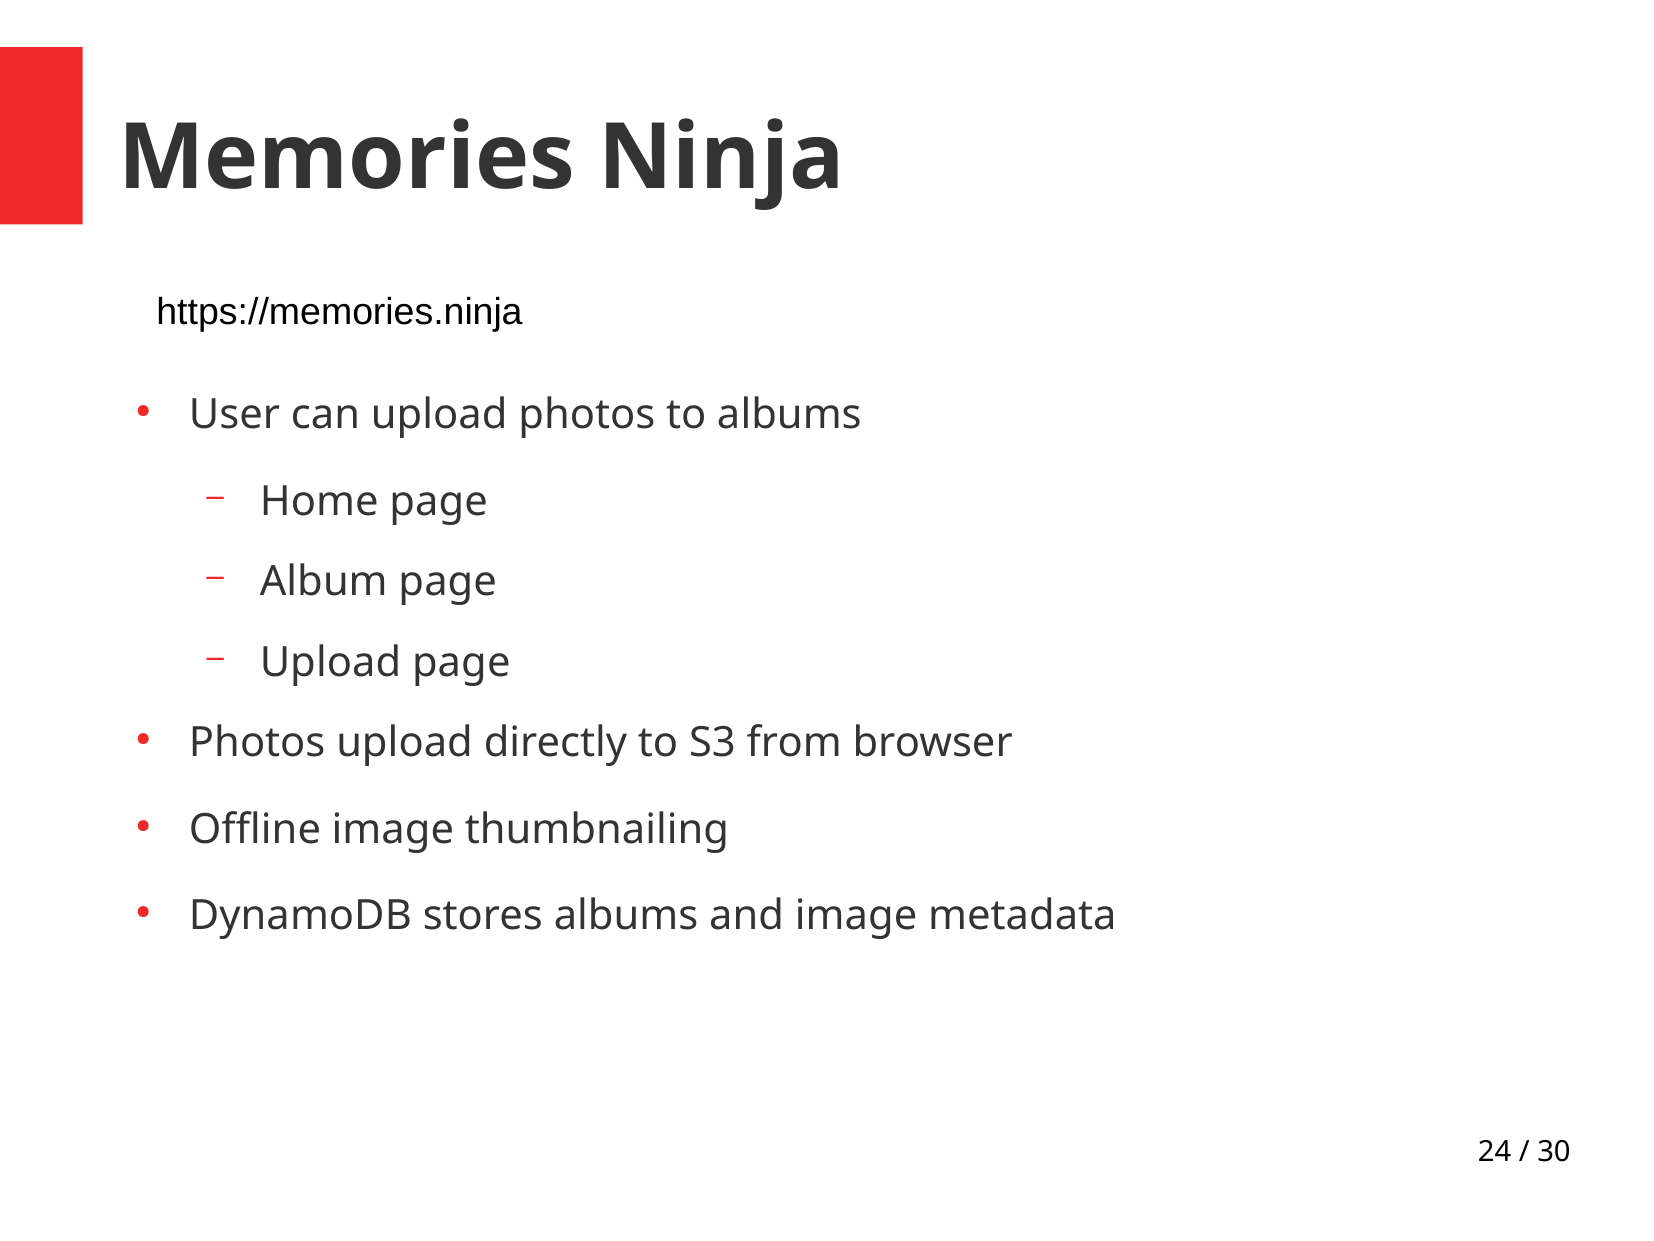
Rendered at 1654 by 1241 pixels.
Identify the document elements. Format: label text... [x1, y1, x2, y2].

text_box https://memories.ninja [141, 283, 945, 341]
title Memories Ninja [118, 49, 1571, 257]
list User can upload photos to albums Home page Album page Upload page Photos upload directly to S3 from browser Offline image thumbnailing DynamoDB stores albums and image metadata [118, 383, 1536, 1104]
